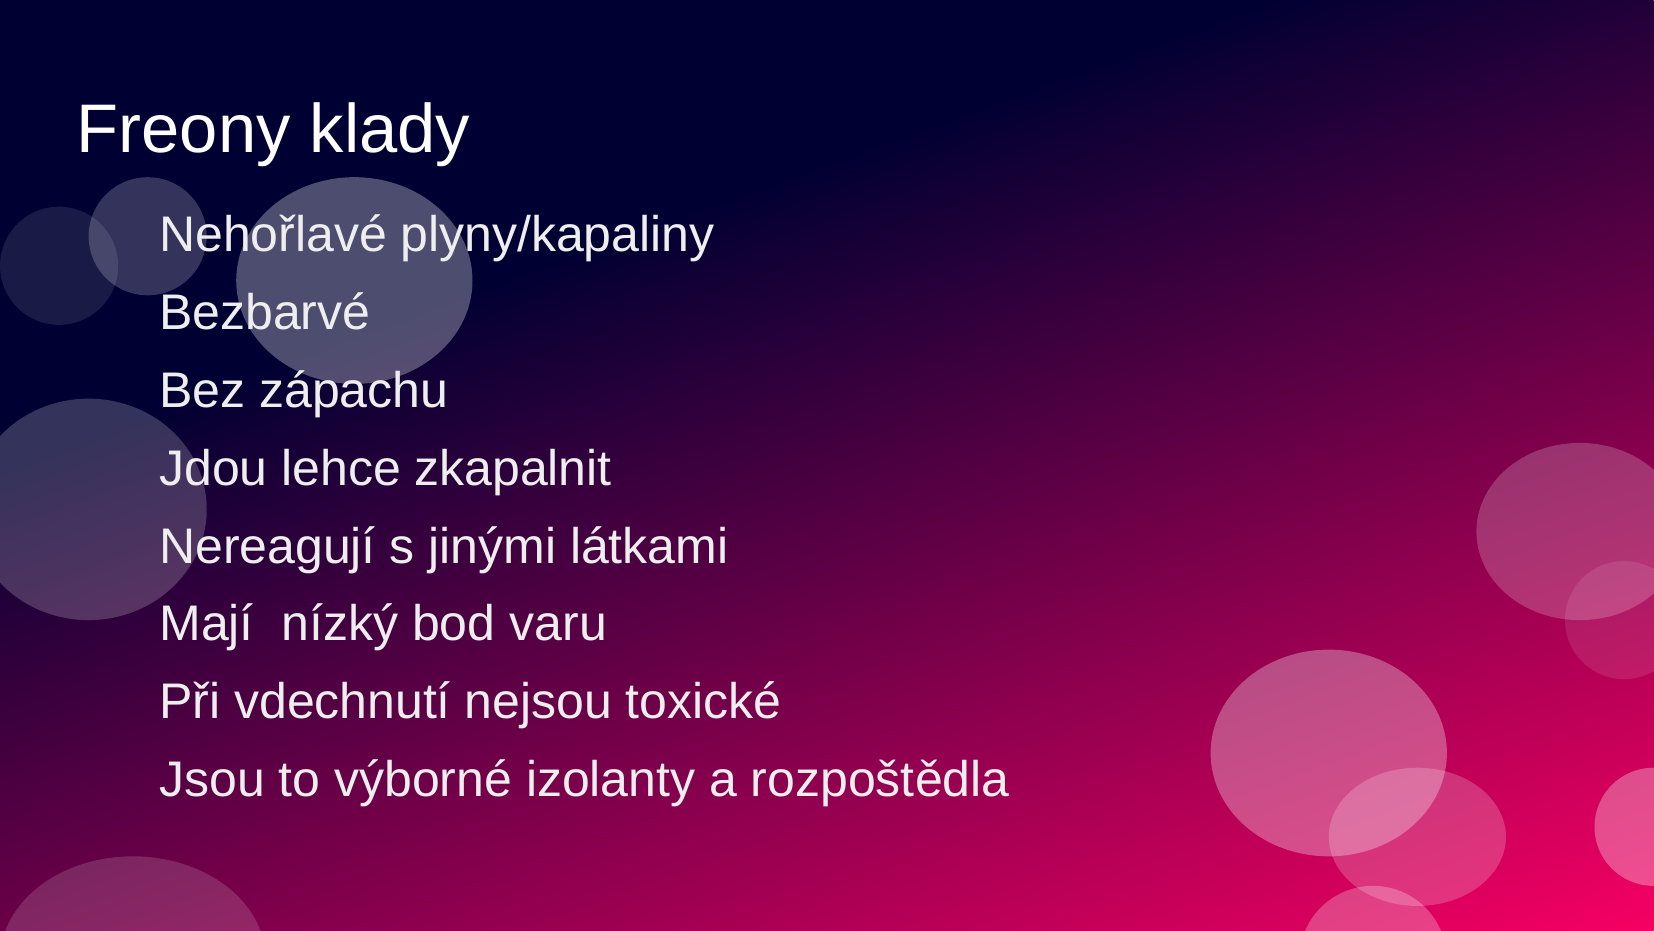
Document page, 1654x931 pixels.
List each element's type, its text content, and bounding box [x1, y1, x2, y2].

title Freony klady [76, 51, 1565, 207]
list Nehořlavé plyny/kapaliny Bezbarvé Bez zápachu Jdou lehce zkapalnit Nereagují s jinými látkami Mají nízký bod varu Při vdechnutí nejsou toxické Jsou to výborné izolanty a rozpoštědla [88, 206, 1359, 916]
